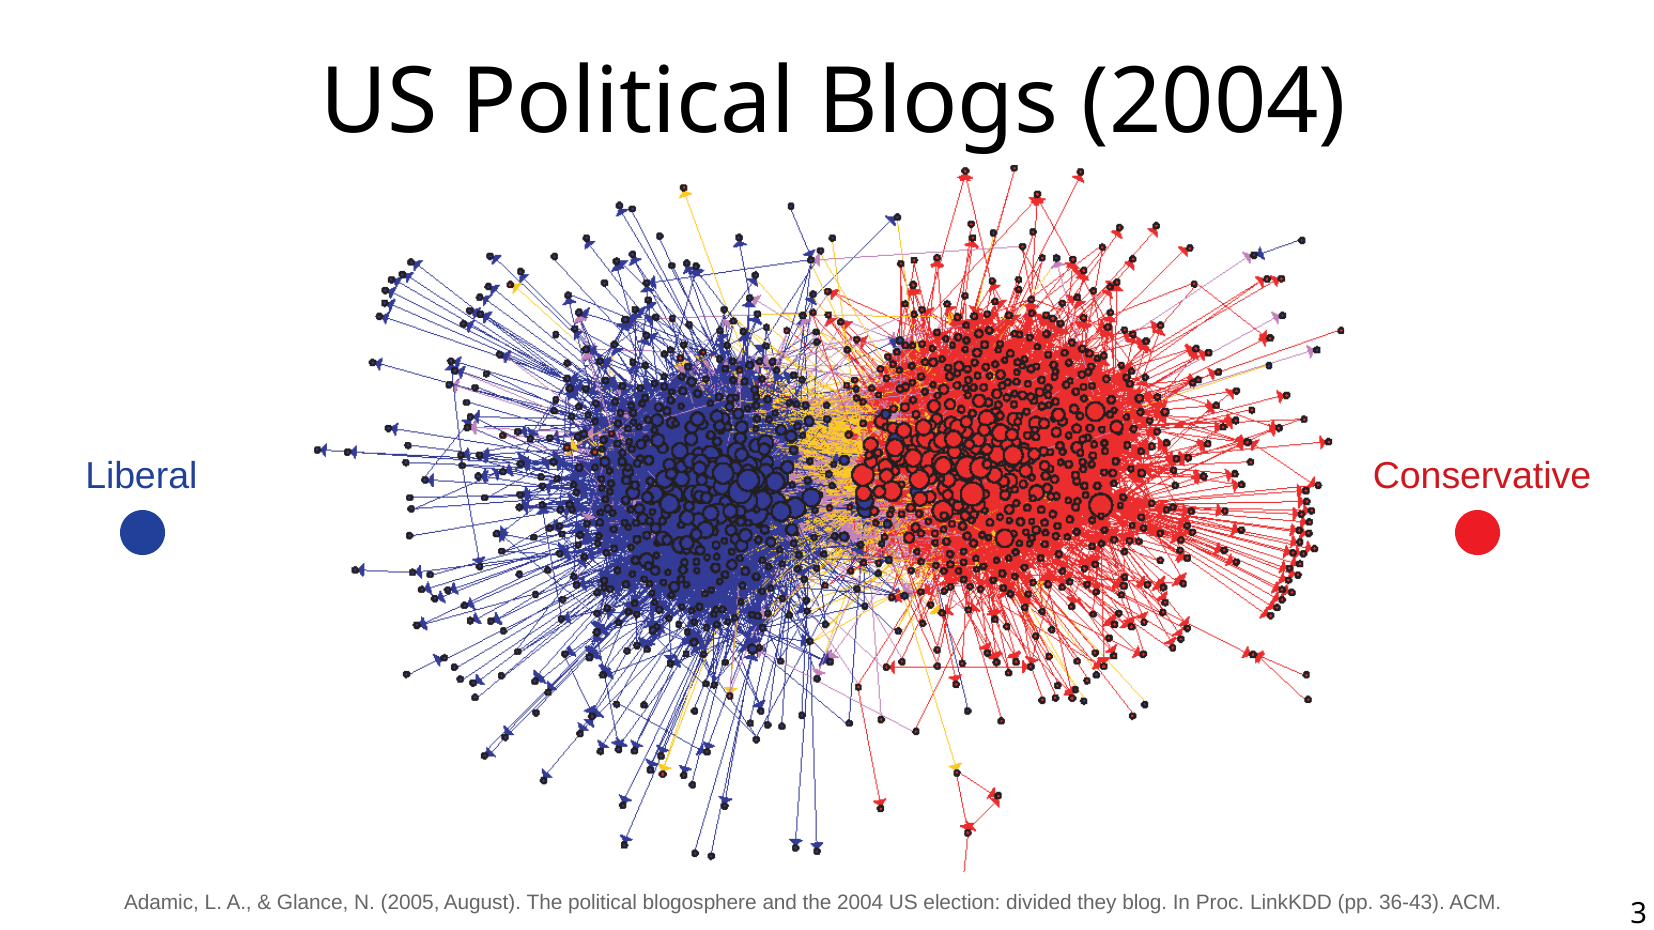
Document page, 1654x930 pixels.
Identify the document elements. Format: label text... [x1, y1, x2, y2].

picture [296, 165, 1345, 872]
title US Political Blogs (2004) [15, 0, 1653, 201]
text_box Liberal [70, 447, 326, 504]
text_box [120, 510, 166, 556]
text_box Conservative [1358, 447, 1614, 504]
text_box Adamic, L. A., & Glance, N. (2005, August). The political blogosphere and the 2004 US election: divided they blog. In Proc. LinkKDD (pp. 36-43). ACM. [15, 883, 1611, 922]
text_box [1455, 510, 1501, 556]
